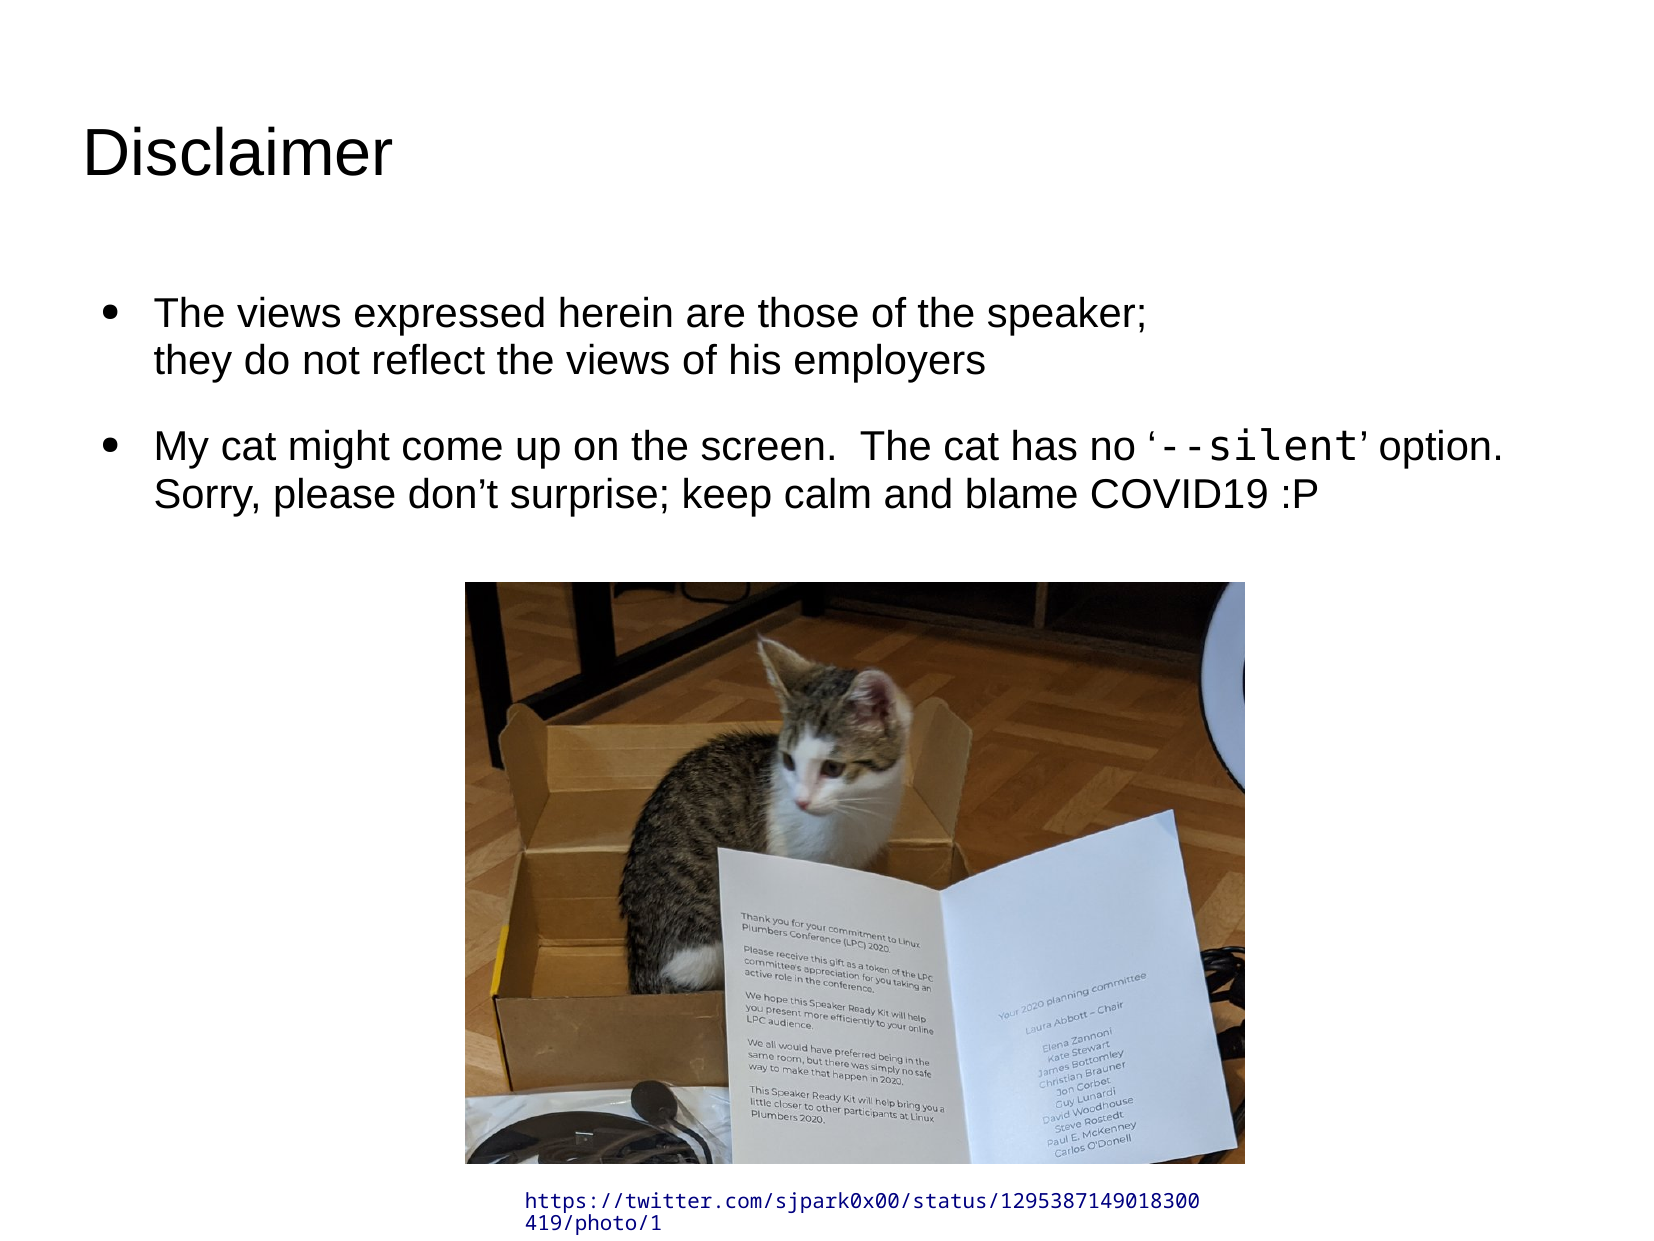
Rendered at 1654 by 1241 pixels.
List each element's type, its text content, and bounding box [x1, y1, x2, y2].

title Disclaimer [82, 49, 1571, 257]
picture [465, 582, 1246, 1164]
text_box https://twitter.com/sjpark0x00/status/1295387149018300419/photo/1 [510, 1178, 1223, 1215]
list The views expressed herein are those of the speaker; they do not reflect the views of his employers My cat might come up on the screen. The cat has no ‘--silent’ option. Sorry, please don’t surprise; keep calm and blame COVID19 :P [82, 290, 1571, 1010]
